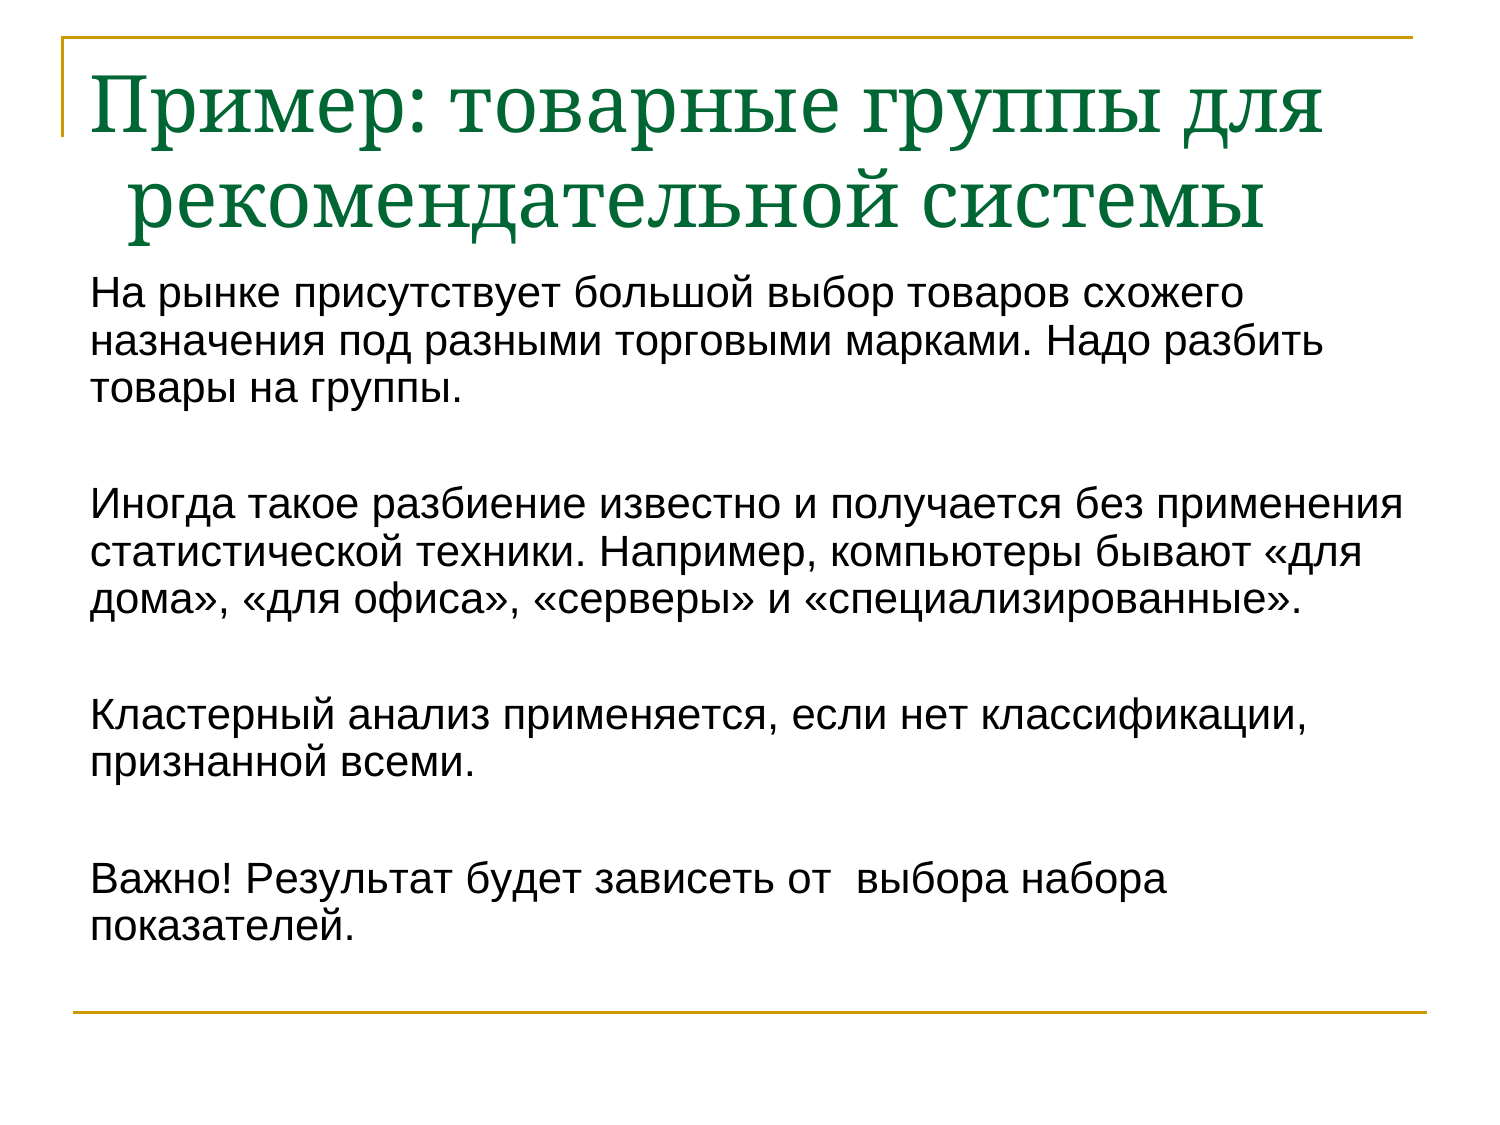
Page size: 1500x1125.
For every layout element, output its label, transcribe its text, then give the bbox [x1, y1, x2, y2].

list На рынке присутствует большой выбор товаров схожего назначения под разными торговыми марками. Надо разбить товары на группы. Иногда такое разбиение известно и получается без применения статистической техники. Например, компьютеры бывают «для дома», «для офиса», «серверы» и «специализированные». Кластерный анализ применяется, если нет классификации, признанной всеми. Важно! Результат будет зависеть от выбора набора показателей. [75, 262, 1426, 1006]
title Пример: товарные группы для рекомендательной системы [75, 45, 1426, 252]
